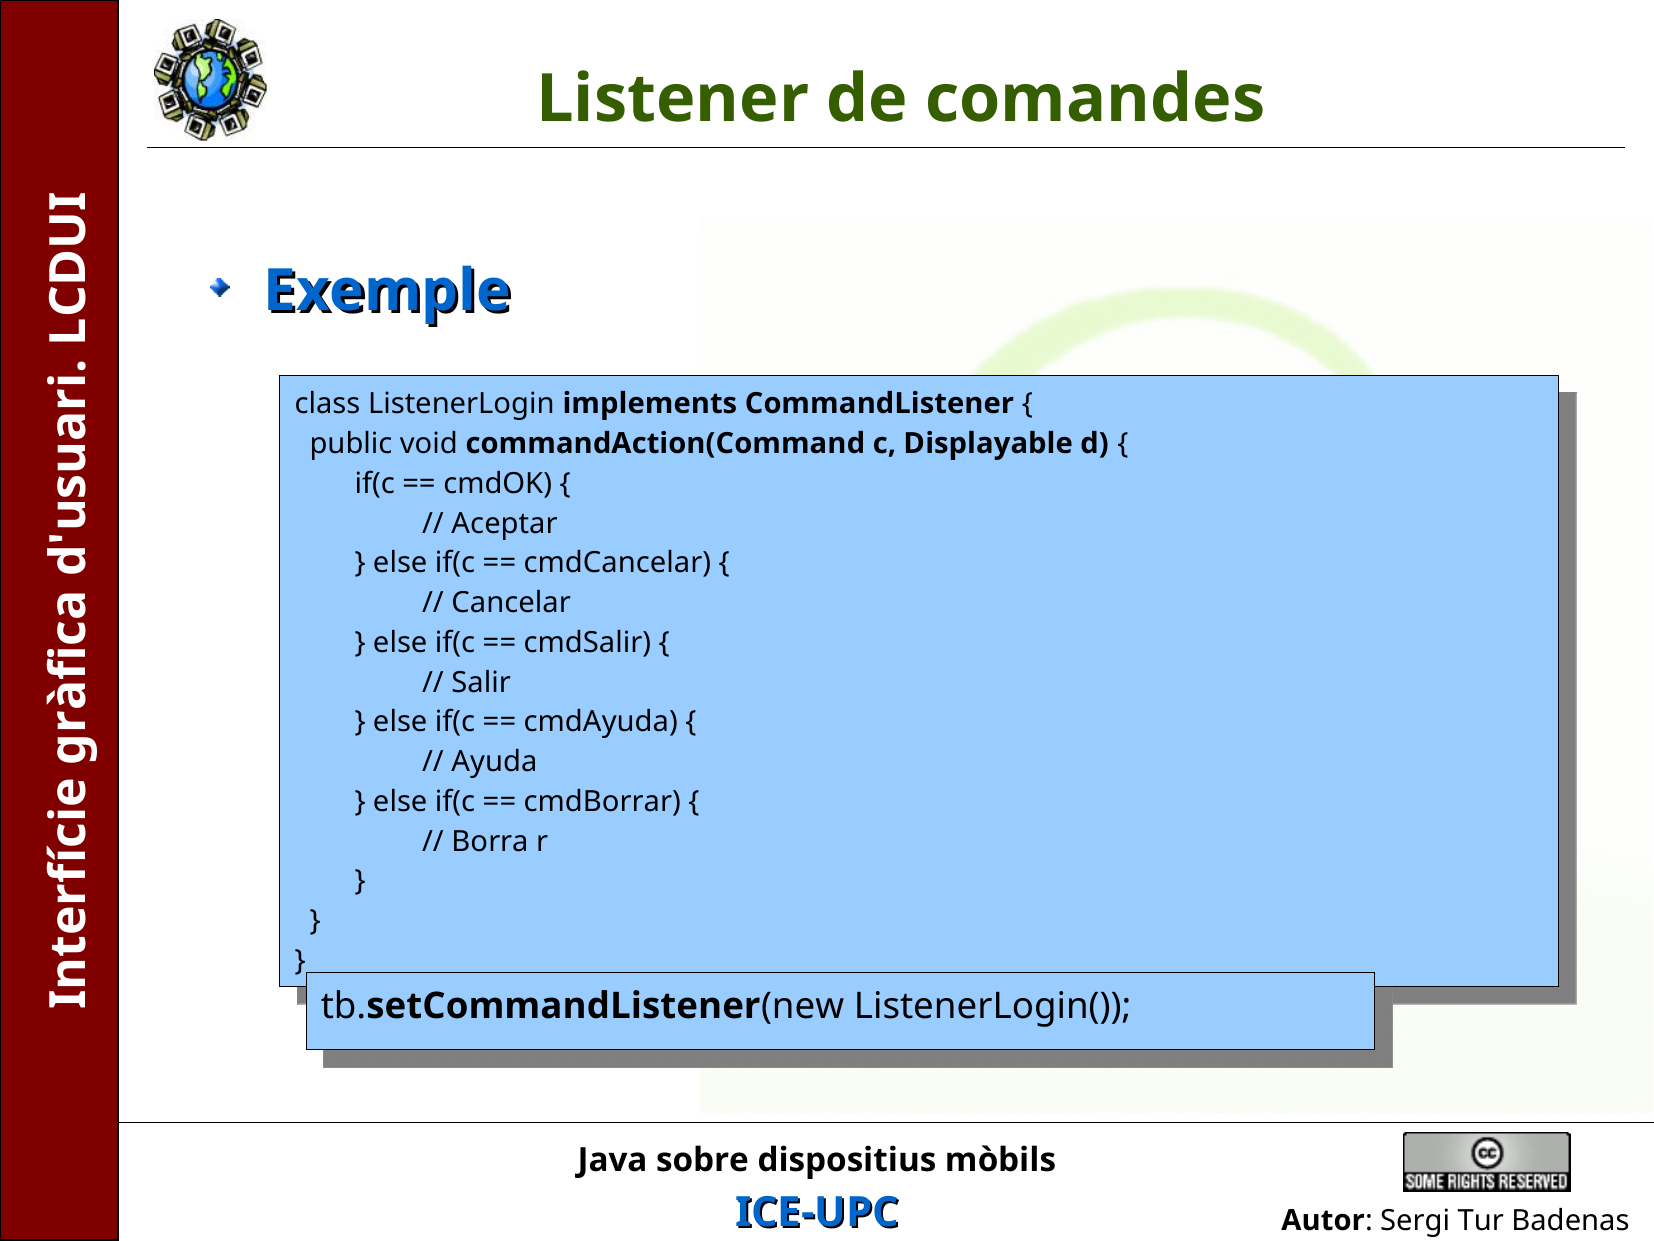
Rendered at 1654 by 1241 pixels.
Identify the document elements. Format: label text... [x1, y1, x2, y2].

title Listener de comandes [232, 47, 1570, 144]
picture [700, 217, 1654, 1113]
list Exemple [192, 248, 1599, 1213]
picture [154, 19, 268, 142]
text_box class ListenerLogin implements CommandListener { public void commandAction(Command c, Displayable d) { if(c == cmdOK) { // Aceptar } else if(c == cmdCancelar) { // Cancelar } else if(c == cmdSalir) { // Salir } else if(c == cmdAyuda) { // Ayuda } else if(c == cmdBorrar) { // Borra r } } } [279, 375, 1559, 933]
text_box tb.setCommandListener(new ListenerLogin()); [306, 972, 1375, 1050]
